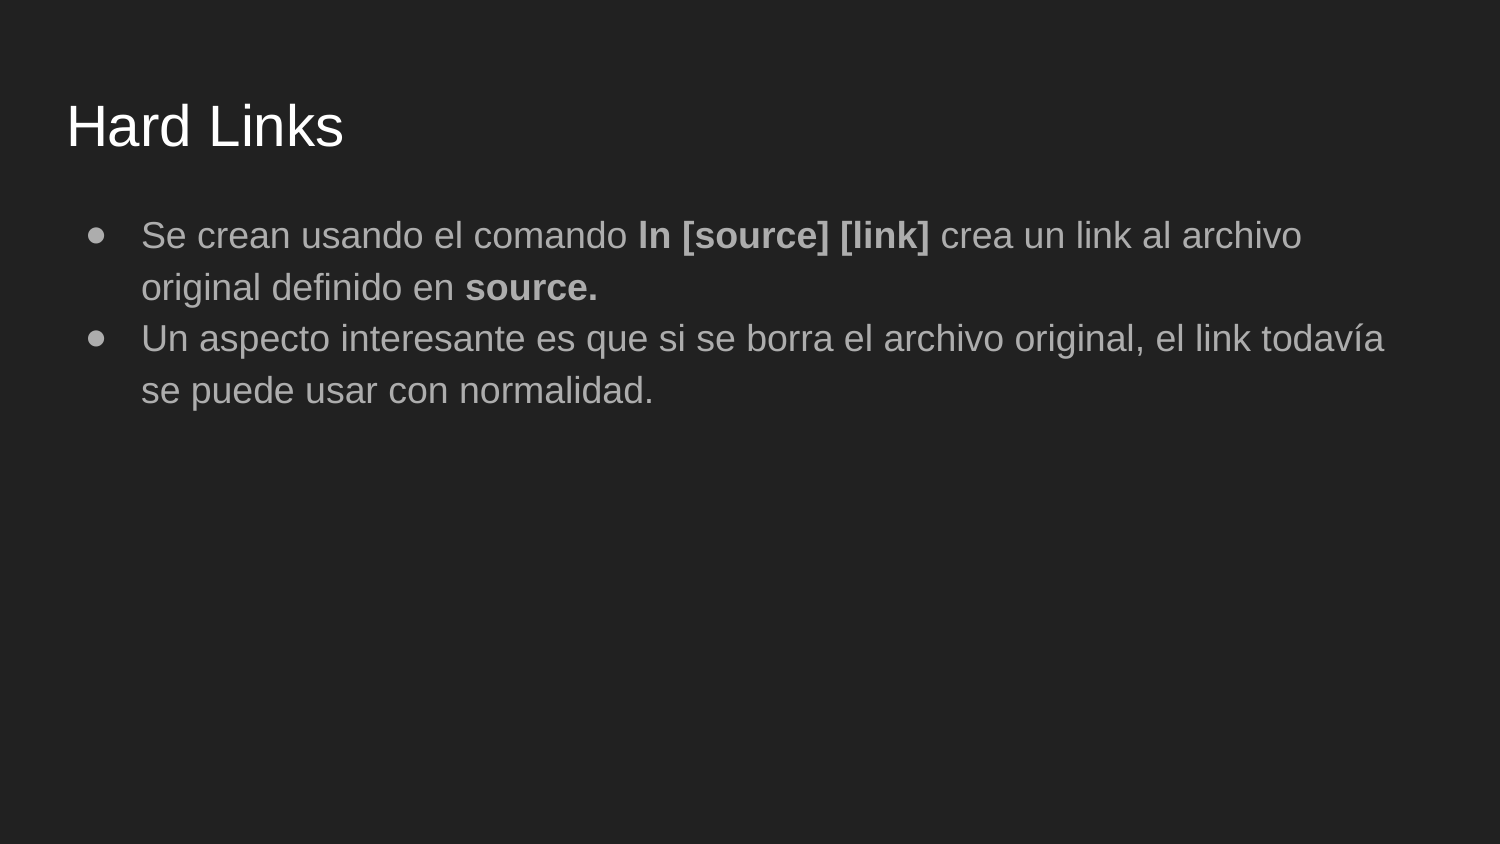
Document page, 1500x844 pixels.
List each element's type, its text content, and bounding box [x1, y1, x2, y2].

list Se crean usando el comando ln [source] [link] crea un link al archivo original definido en source. Un aspecto interesante es que si se borra el archivo original, el link todavía se puede usar con normalidad. [51, 189, 1411, 750]
title Hard Links [51, 72, 1449, 167]
